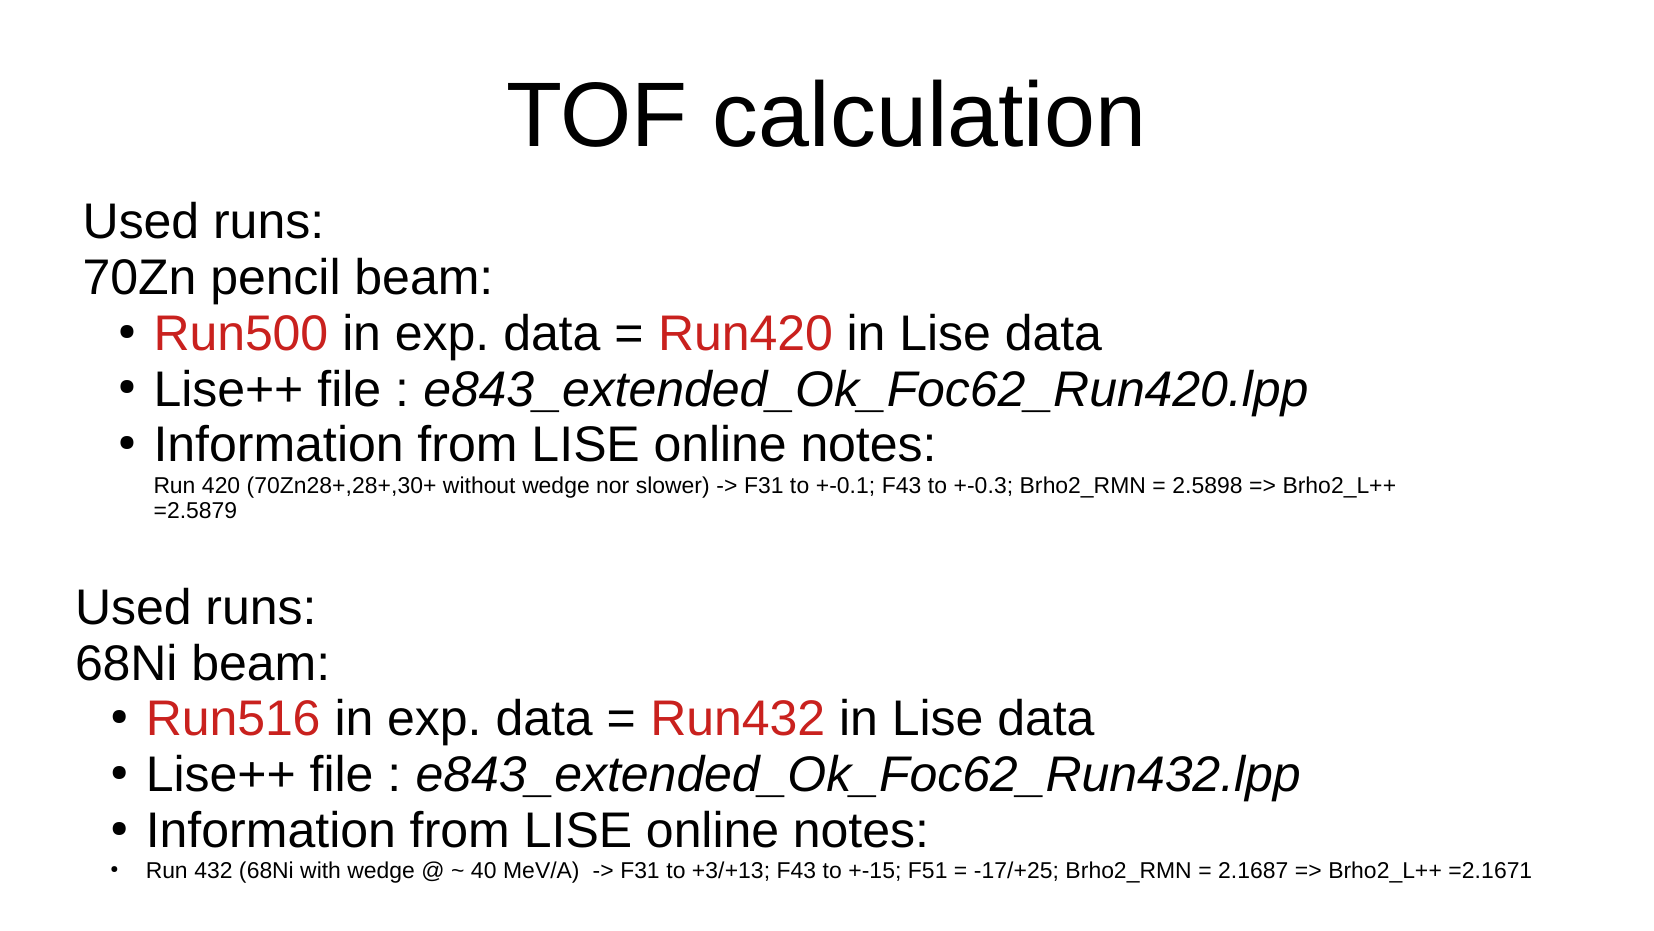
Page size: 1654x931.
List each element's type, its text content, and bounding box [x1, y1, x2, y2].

title TOF calculation [82, 37, 1571, 193]
subtitle Used runs: 70Zn pencil beam: Run500 in exp. data = Run420 in Lise data Lise++ file : e843_extended_Ok_Foc62_Run420.lpp Information from LISE online notes: Run 420 (70Zn28+,28+,30+ without wedge nor slower) -> F31 to +-0.1; F43 to +-0.3; Brho2_RMN = 2.5898 => Brho2_L++ =2.5879 [82, 187, 1463, 562]
text_box Used runs: 68Ni beam: Run516 in exp. data = Run432 in Lise data Lise++ file : e843_extended_Ok_Foc62_Run432.lpp Information from LISE online notes: Run 432 (68Ni with wedge @ ~ 40 MeV/A) -> F31 to +3/+13; F43 to +-15; F51 = -17/+25; Brho2_RMN = 2.1687 => Brho2_L++ =2.1671 [75, 562, 1605, 901]
